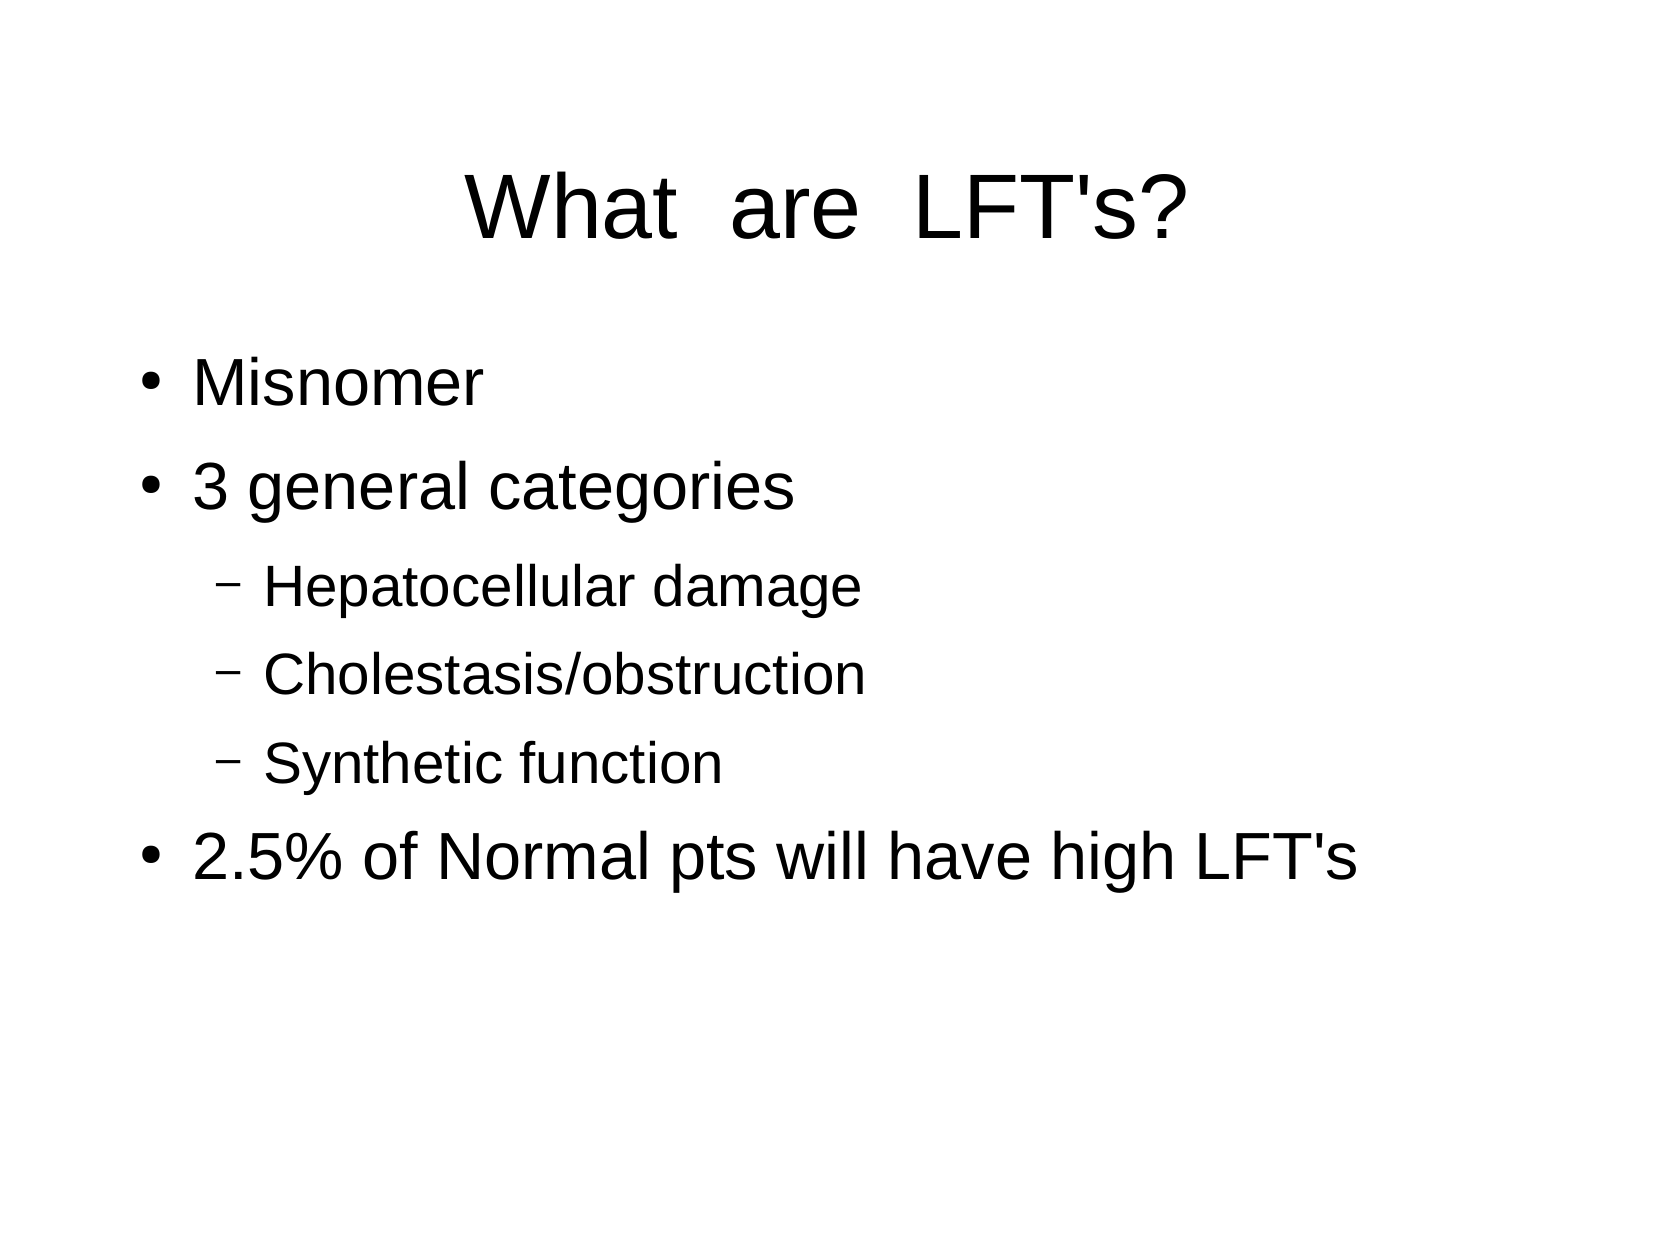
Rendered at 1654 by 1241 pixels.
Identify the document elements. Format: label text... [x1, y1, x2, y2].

list Misnomer 3 general categories Hepatocellular damage Cholestasis/obstruction Synthetic function 2.5% of Normal pts will have high LFT's [121, 344, 1534, 1127]
title What are LFT's? [121, 102, 1534, 311]
